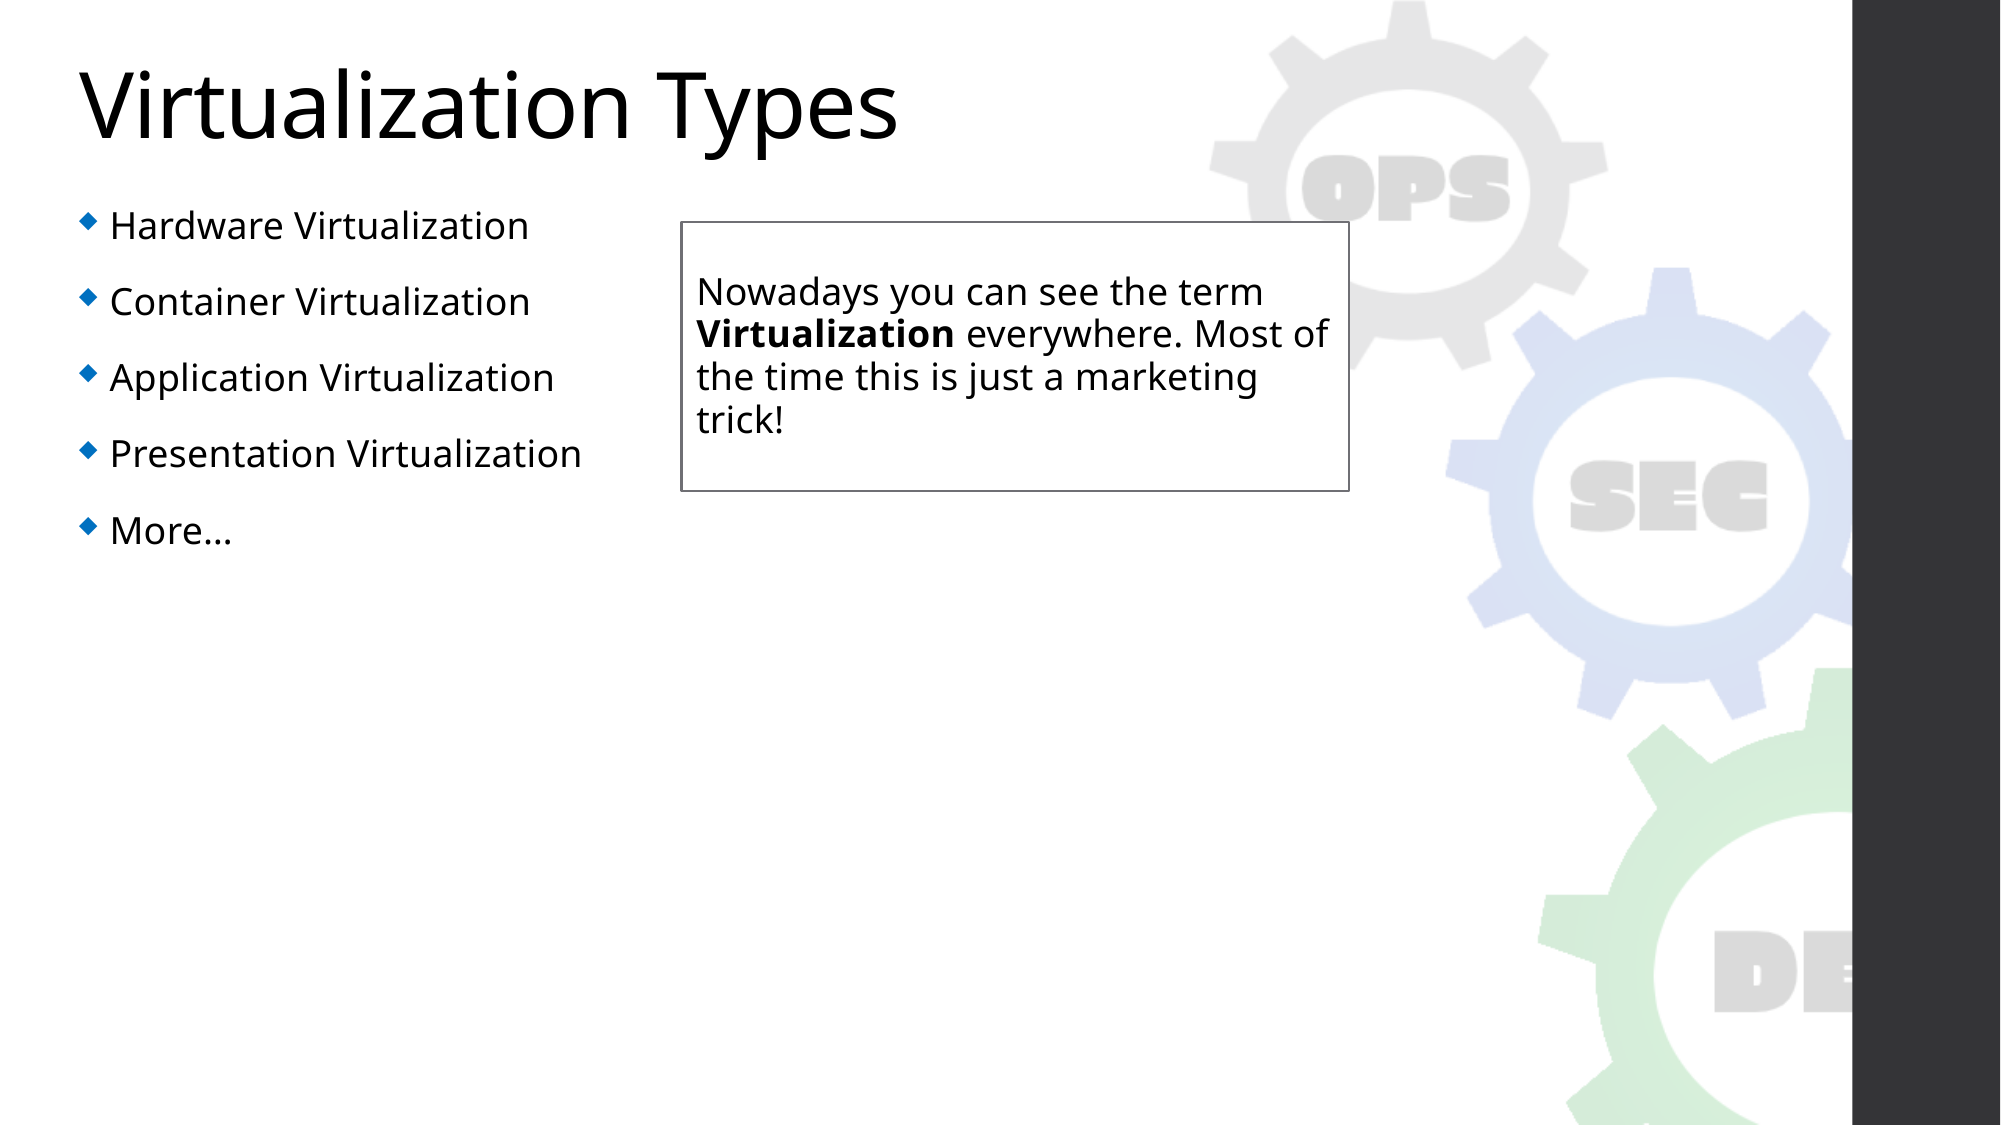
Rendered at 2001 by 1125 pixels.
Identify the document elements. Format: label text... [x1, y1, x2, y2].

text_box Nowadays you can see the term Virtualization everywhere. Most of the time this is just a marketing trick! [681, 222, 1349, 491]
list Hardware Virtualization Container Virtualization Application Virtualization Presentation Virtualization More… [64, 198, 1797, 1073]
title Virtualization Types [64, 33, 1797, 166]
